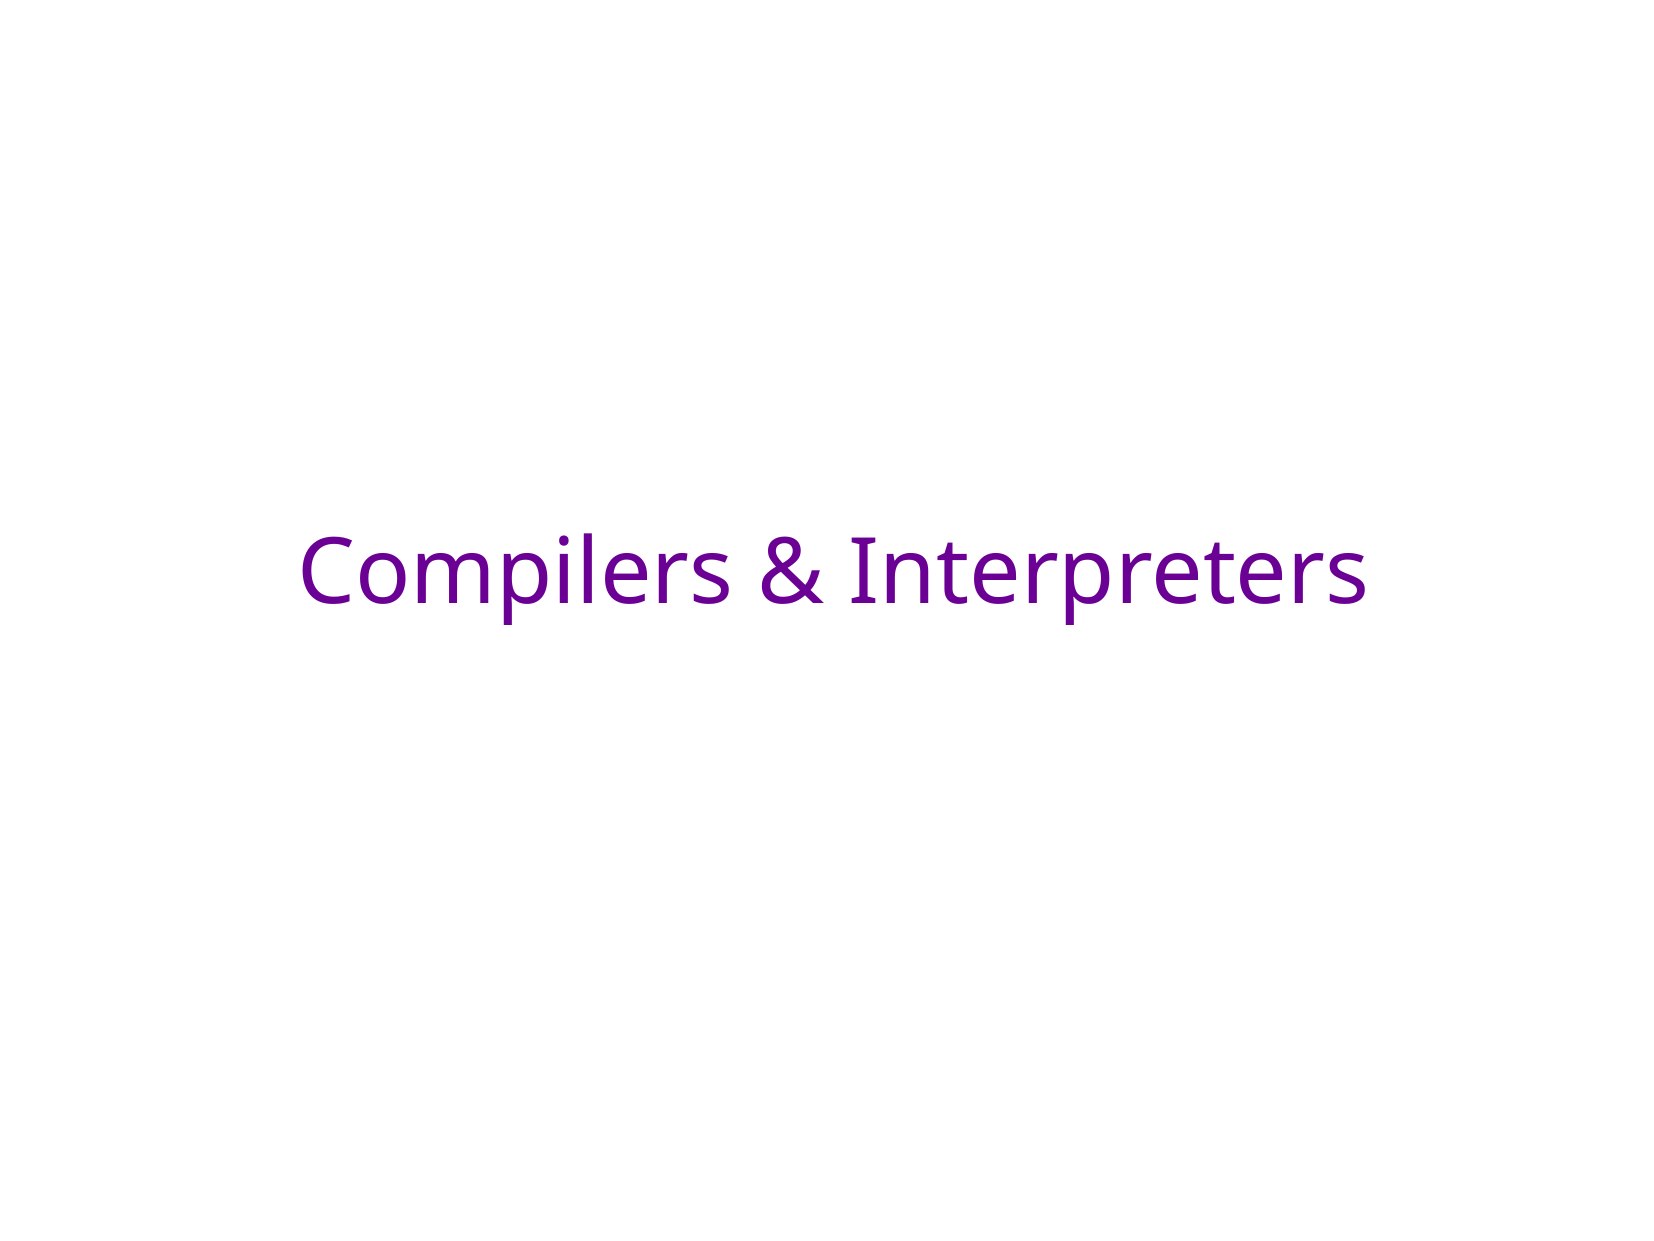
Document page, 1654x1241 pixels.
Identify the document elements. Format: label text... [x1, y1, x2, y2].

title Compilers & Interpreters [90, 465, 1579, 673]
